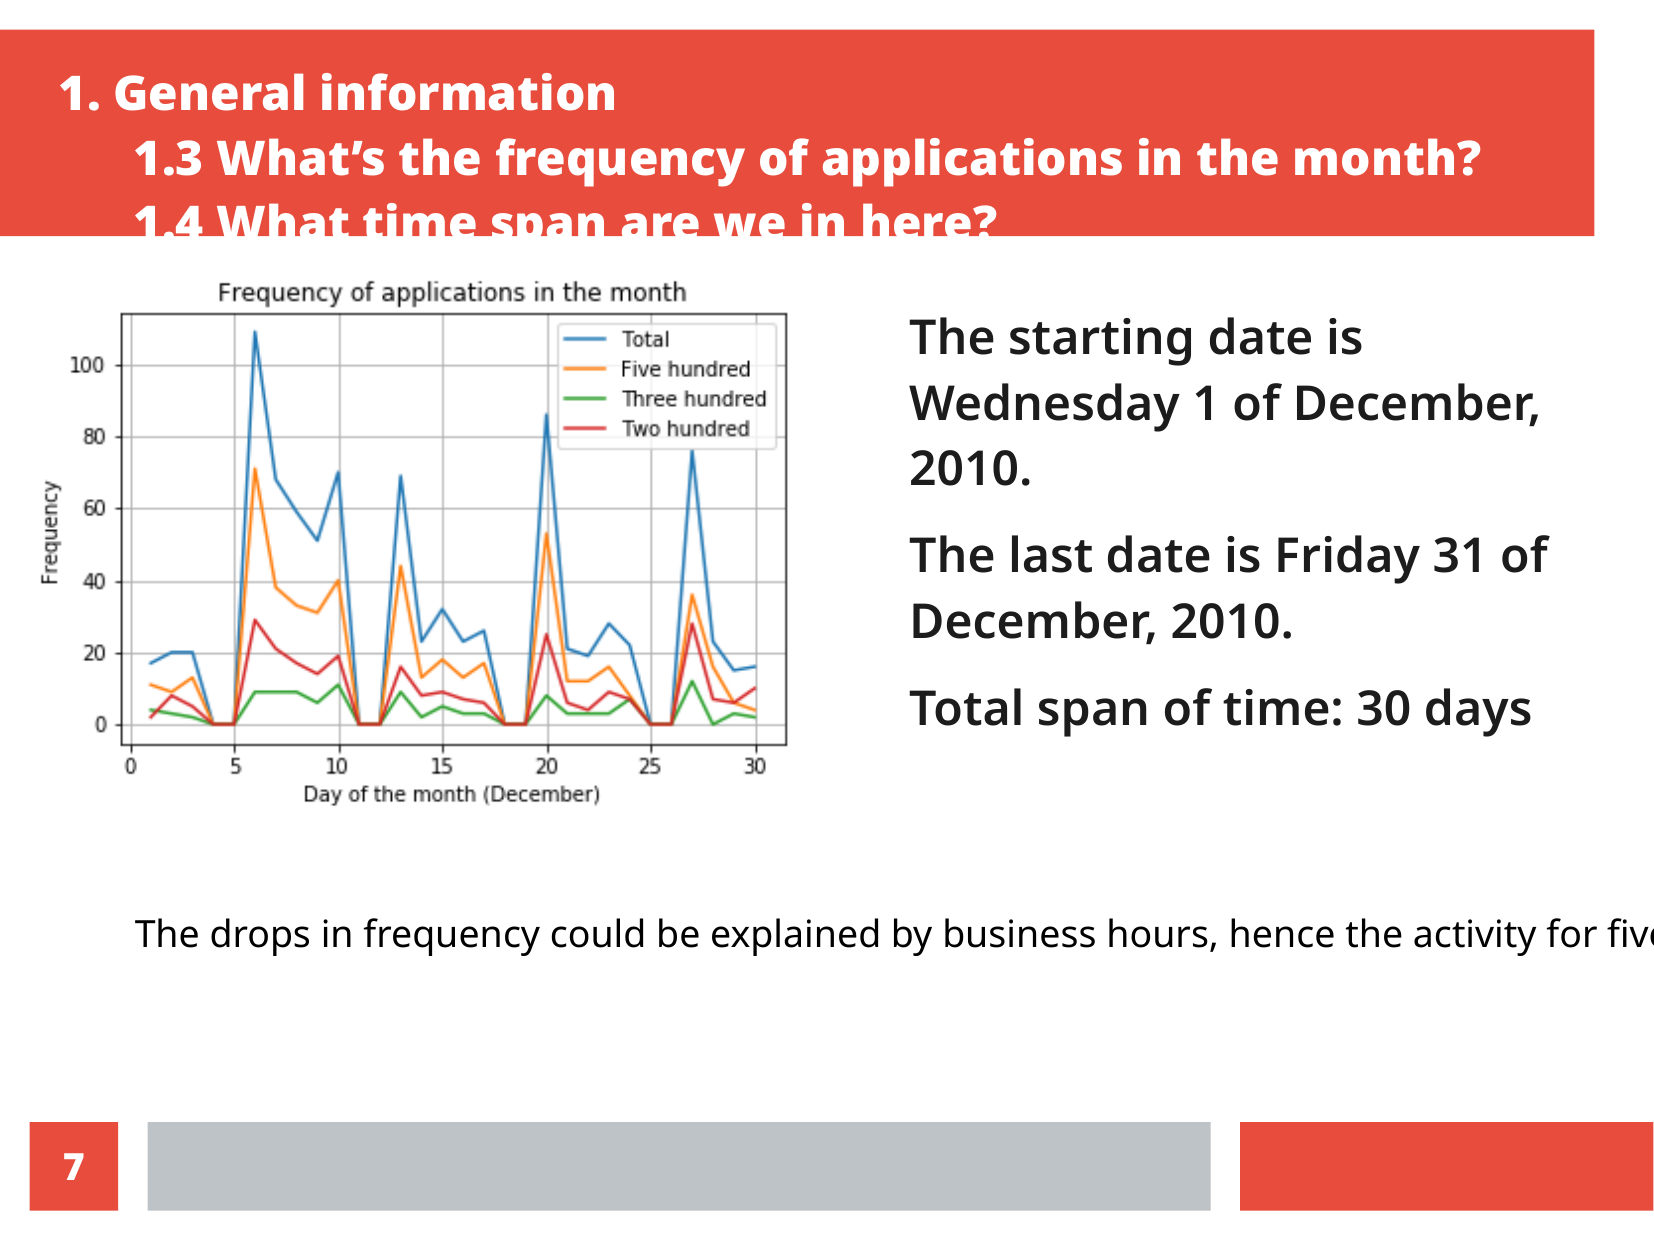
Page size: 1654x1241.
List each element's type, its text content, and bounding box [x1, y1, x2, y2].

list The starting date is Wednesday 1 of December, 2010. The last date is Friday 31 of December, 2010. Total span of time: 30 days [909, 216, 1560, 749]
title 1. General information 1.3 What’s the frequency of applications in the month? 1.4 What time span are we in here? [59, 59, 1595, 207]
picture [14, 244, 871, 816]
text_box The drops in frequency could be explained by business hours, hence the activity for five days. [120, 900, 1595, 963]
